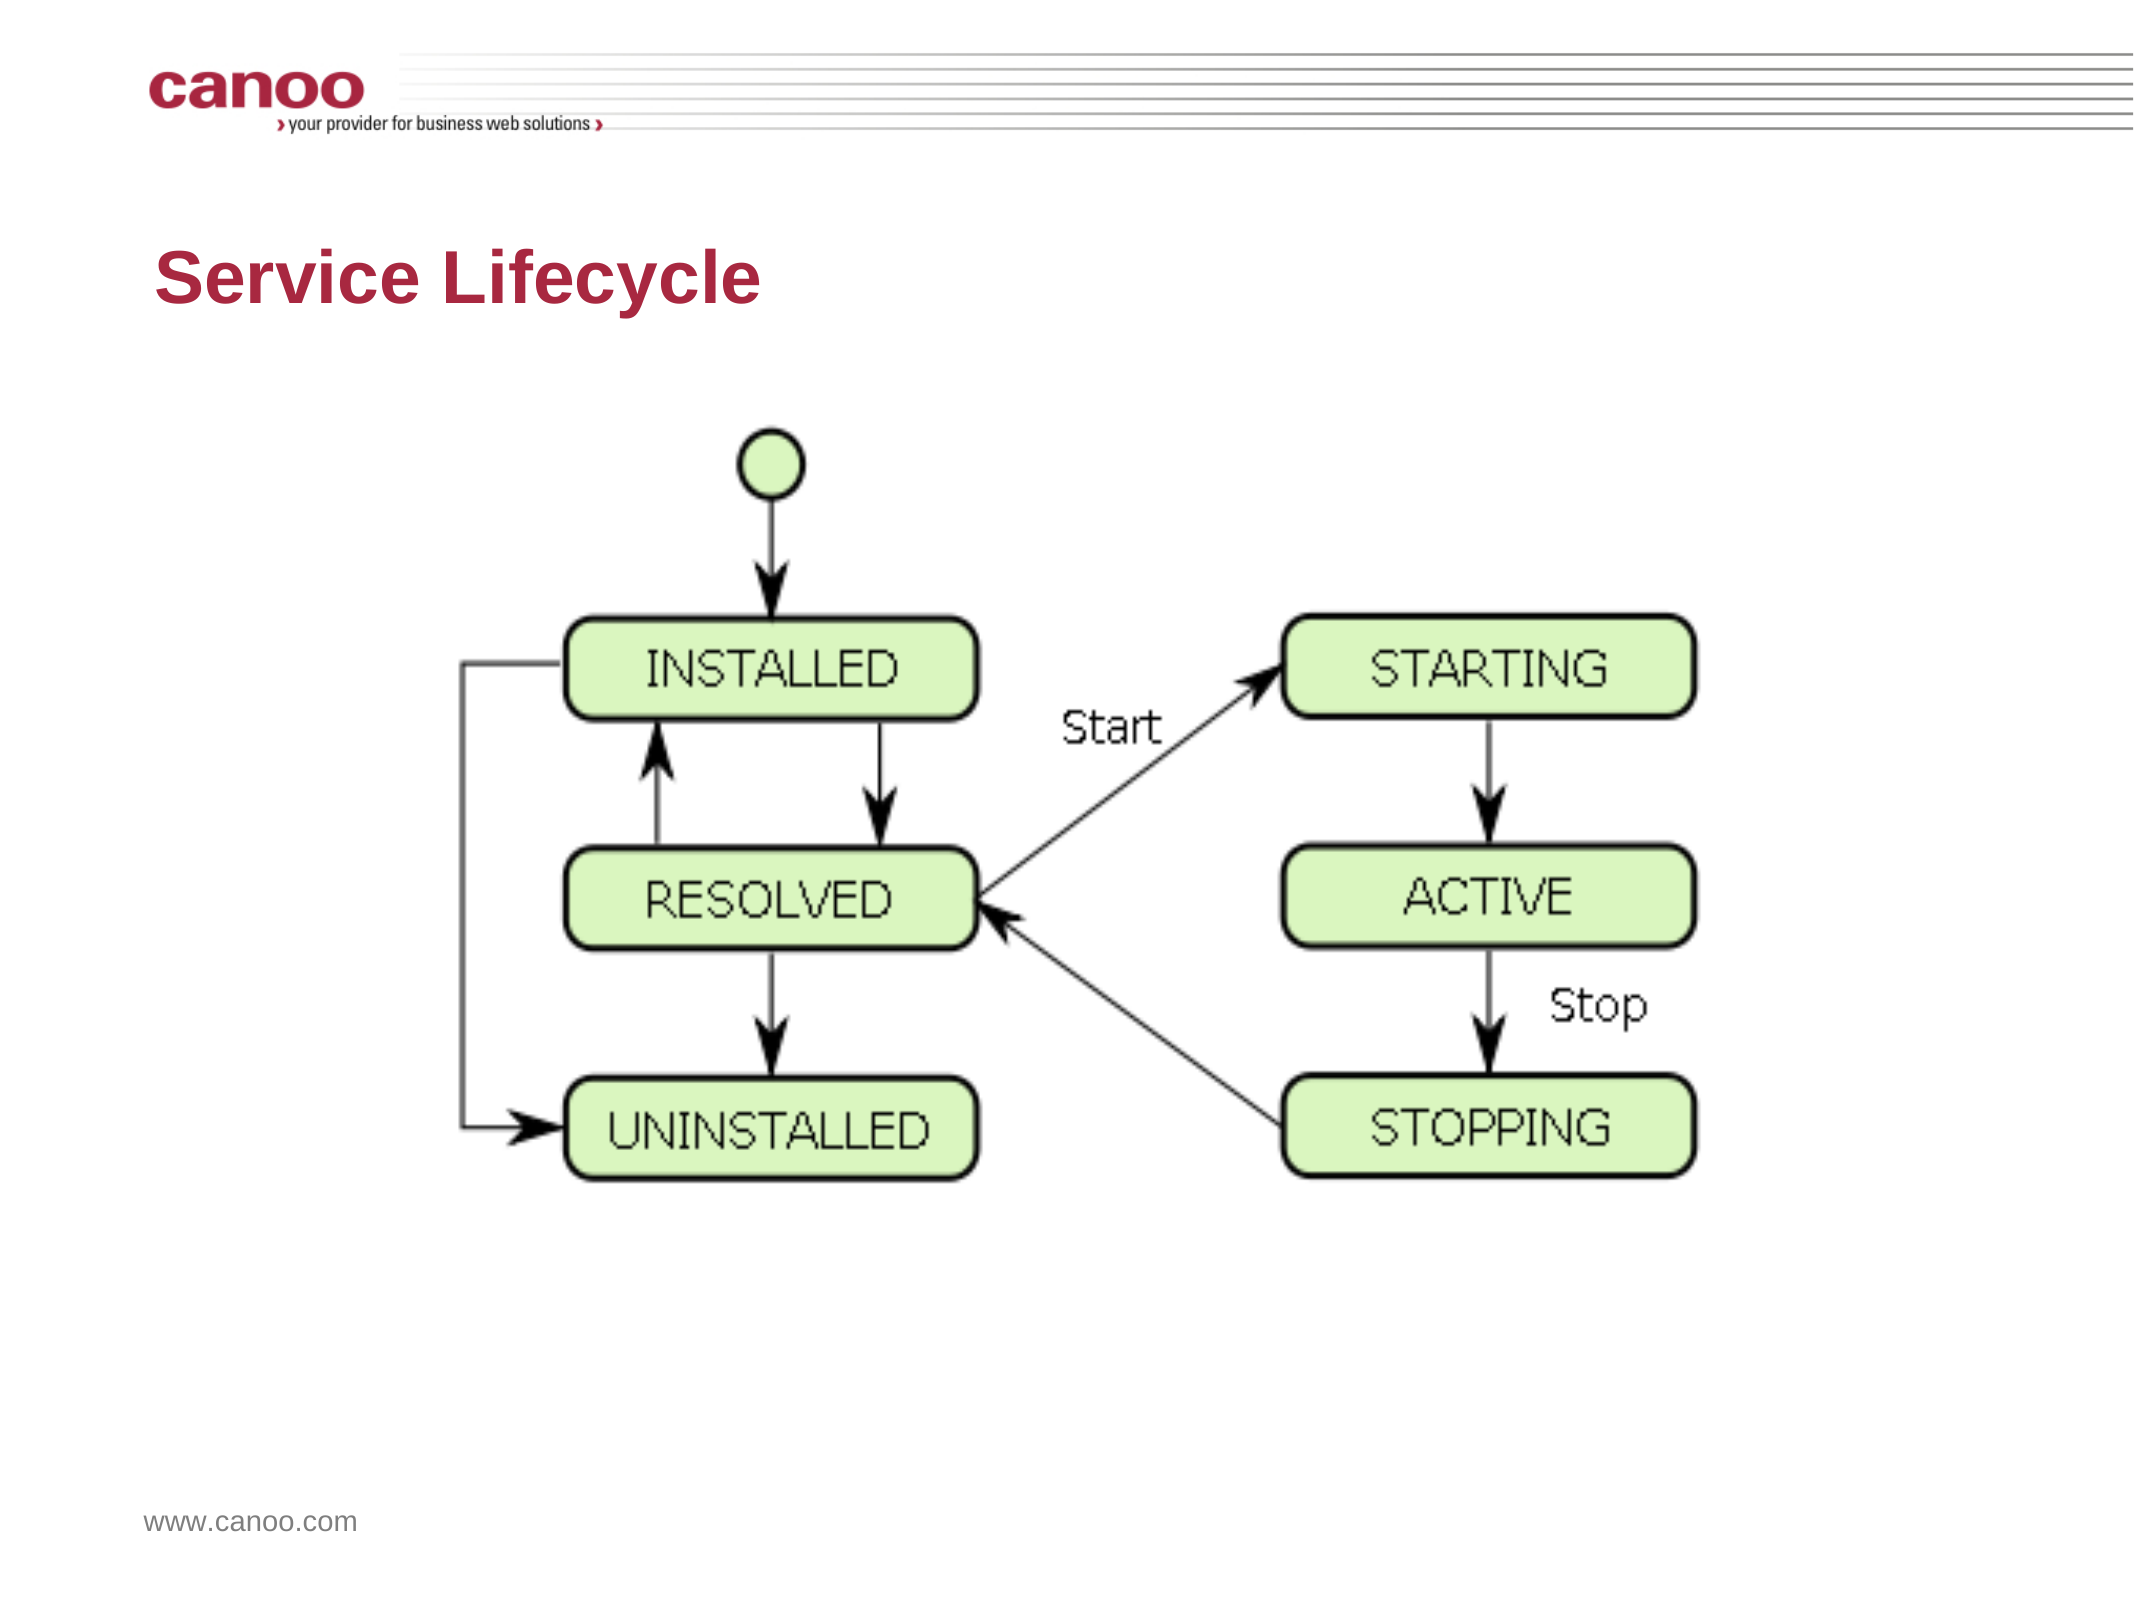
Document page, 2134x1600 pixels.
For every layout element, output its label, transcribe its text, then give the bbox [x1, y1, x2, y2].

title Service Lifecycle [145, 220, 1961, 328]
picture [0, 21, 2134, 188]
picture [391, 383, 1742, 1217]
